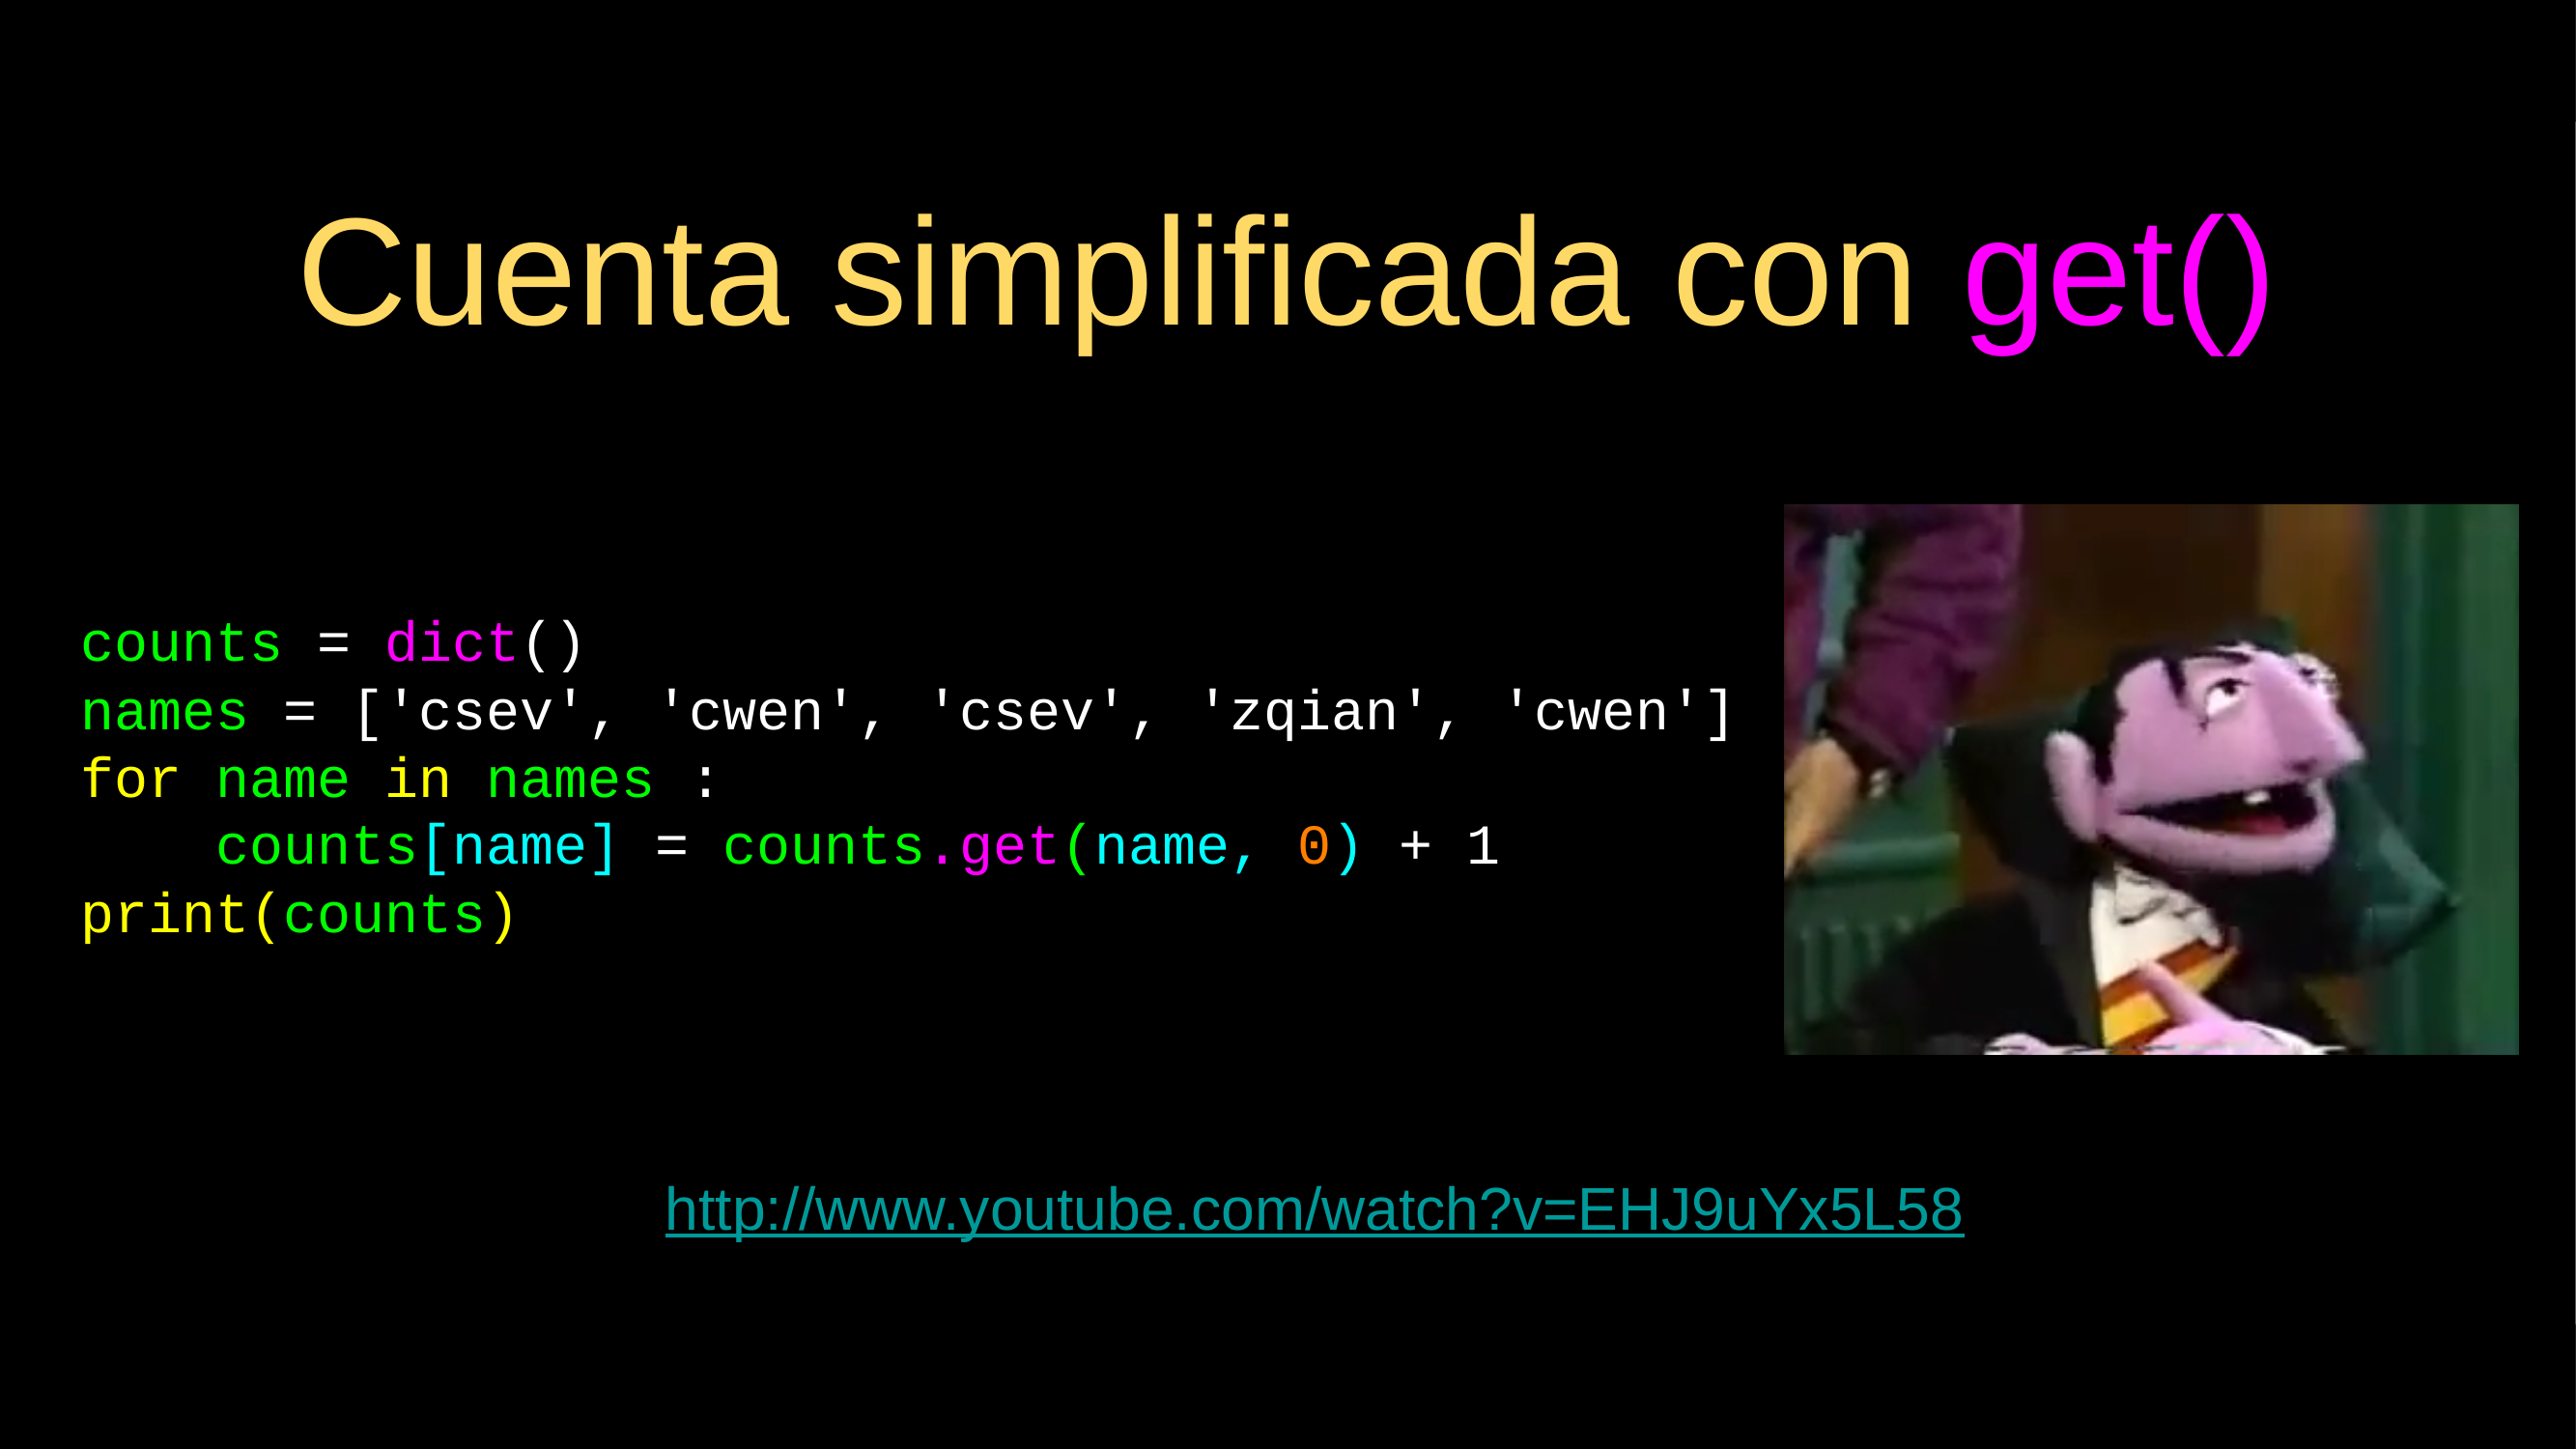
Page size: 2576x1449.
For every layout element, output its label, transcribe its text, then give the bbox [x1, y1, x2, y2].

text_box http://www.youtube.com/watch?v=EHJ9uYx5L58 [478, 1156, 2152, 1256]
text_box counts = dict() names = ['csev', 'cwen', 'csev', 'zqian', 'cwen'] for name in names : counts[name] = counts.get(name, 0) + 1 print(counts) [80, 603, 1754, 946]
picture [1784, 504, 2519, 1055]
title Cuenta simplificada con get() [183, 125, 2392, 403]
